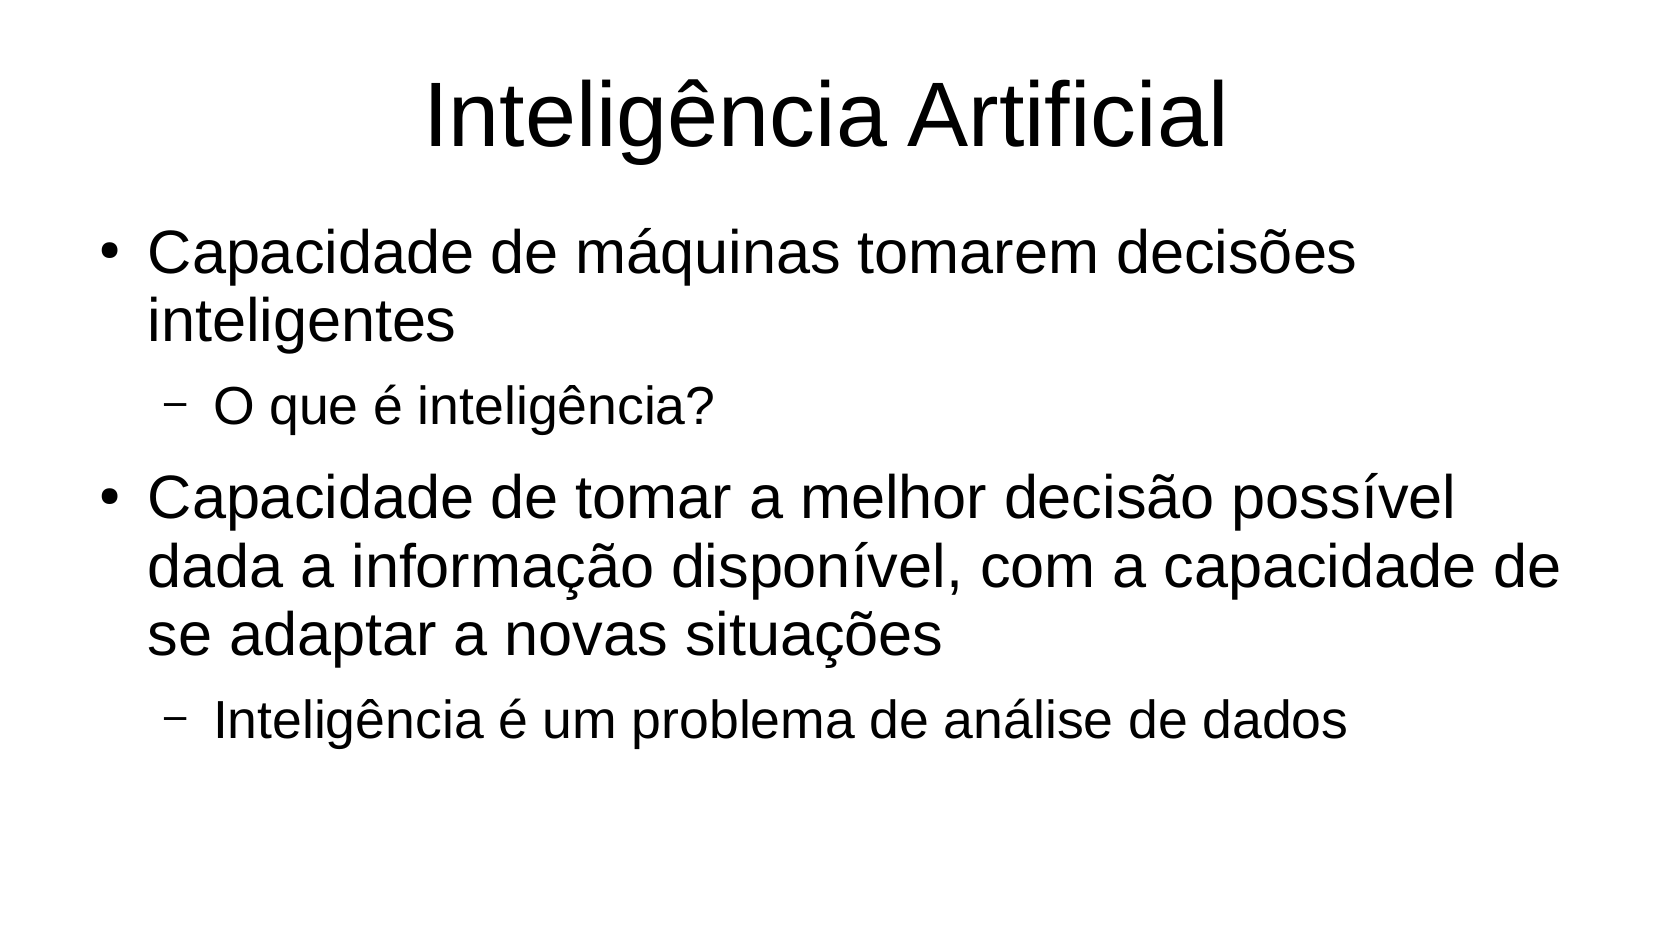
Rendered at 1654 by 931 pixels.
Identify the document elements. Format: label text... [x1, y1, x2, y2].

list Capacidade de máquinas tomarem decisões inteligentes O que é inteligência? Capacidade de tomar a melhor decisão possível dada a informação disponível, com a capacidade de se adaptar a novas situações Inteligência é um problema de análise de dados [82, 217, 1571, 758]
title Inteligência Artificial [82, 37, 1571, 193]
